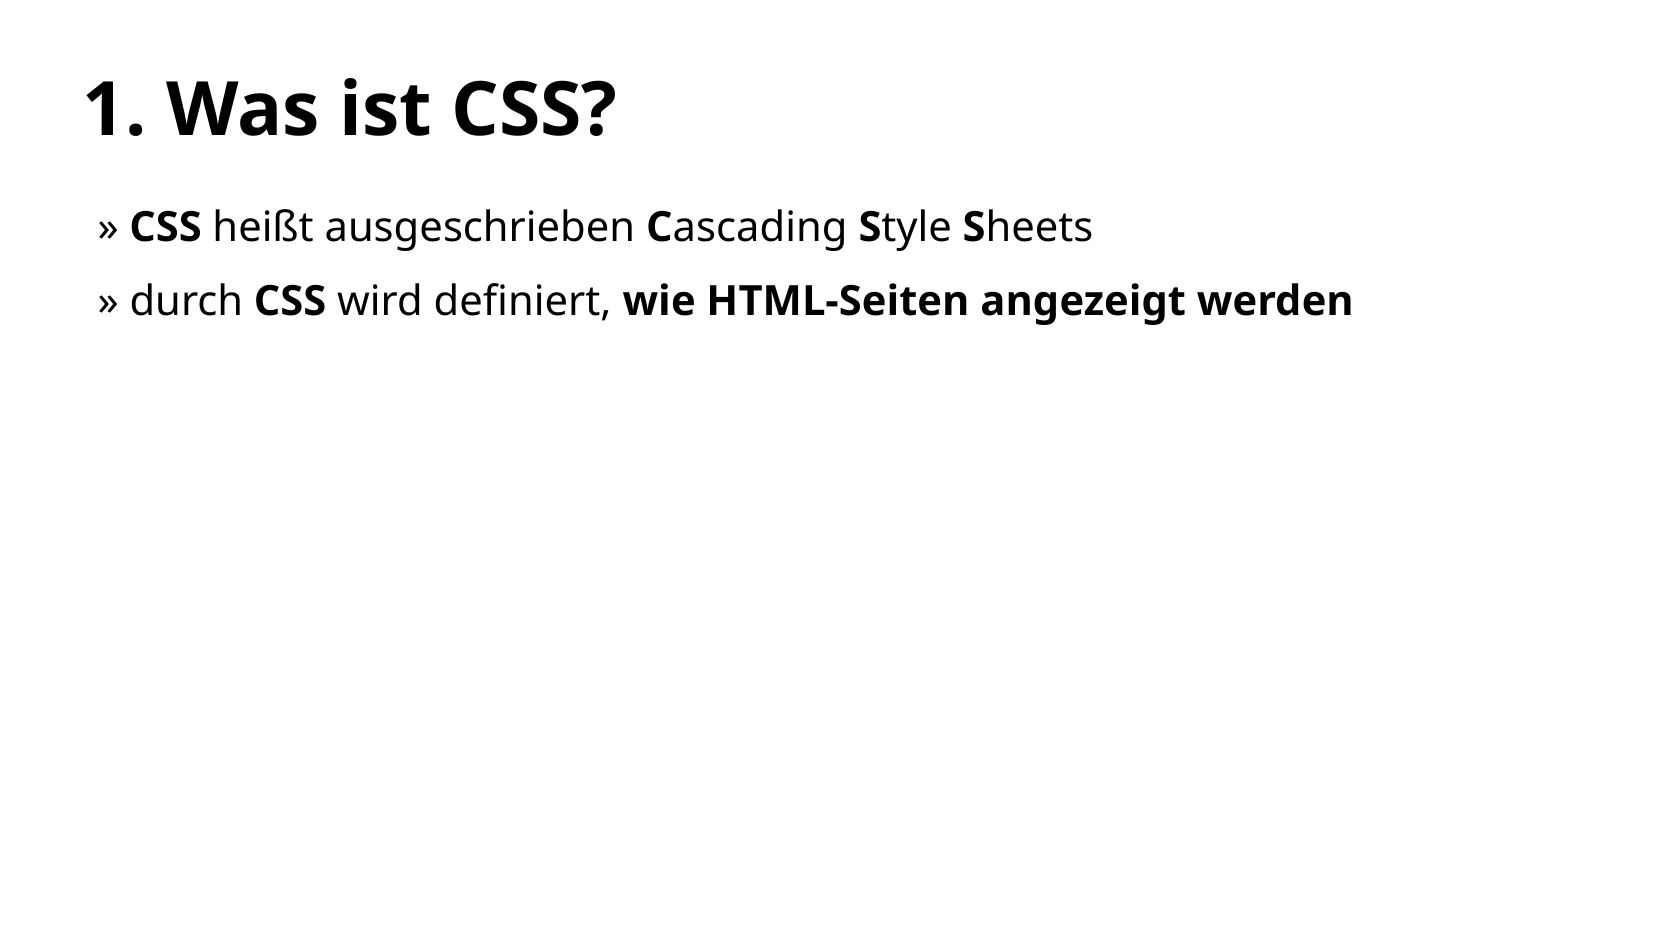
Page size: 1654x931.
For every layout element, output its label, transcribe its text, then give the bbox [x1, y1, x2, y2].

title 1. Was ist CSS? [82, 59, 1571, 154]
text_box » CSS heißt ausgeschrieben Cascading Style Sheets » durch CSS wird definiert, wie HTML-Seiten angezeigt werden [82, 188, 1536, 327]
